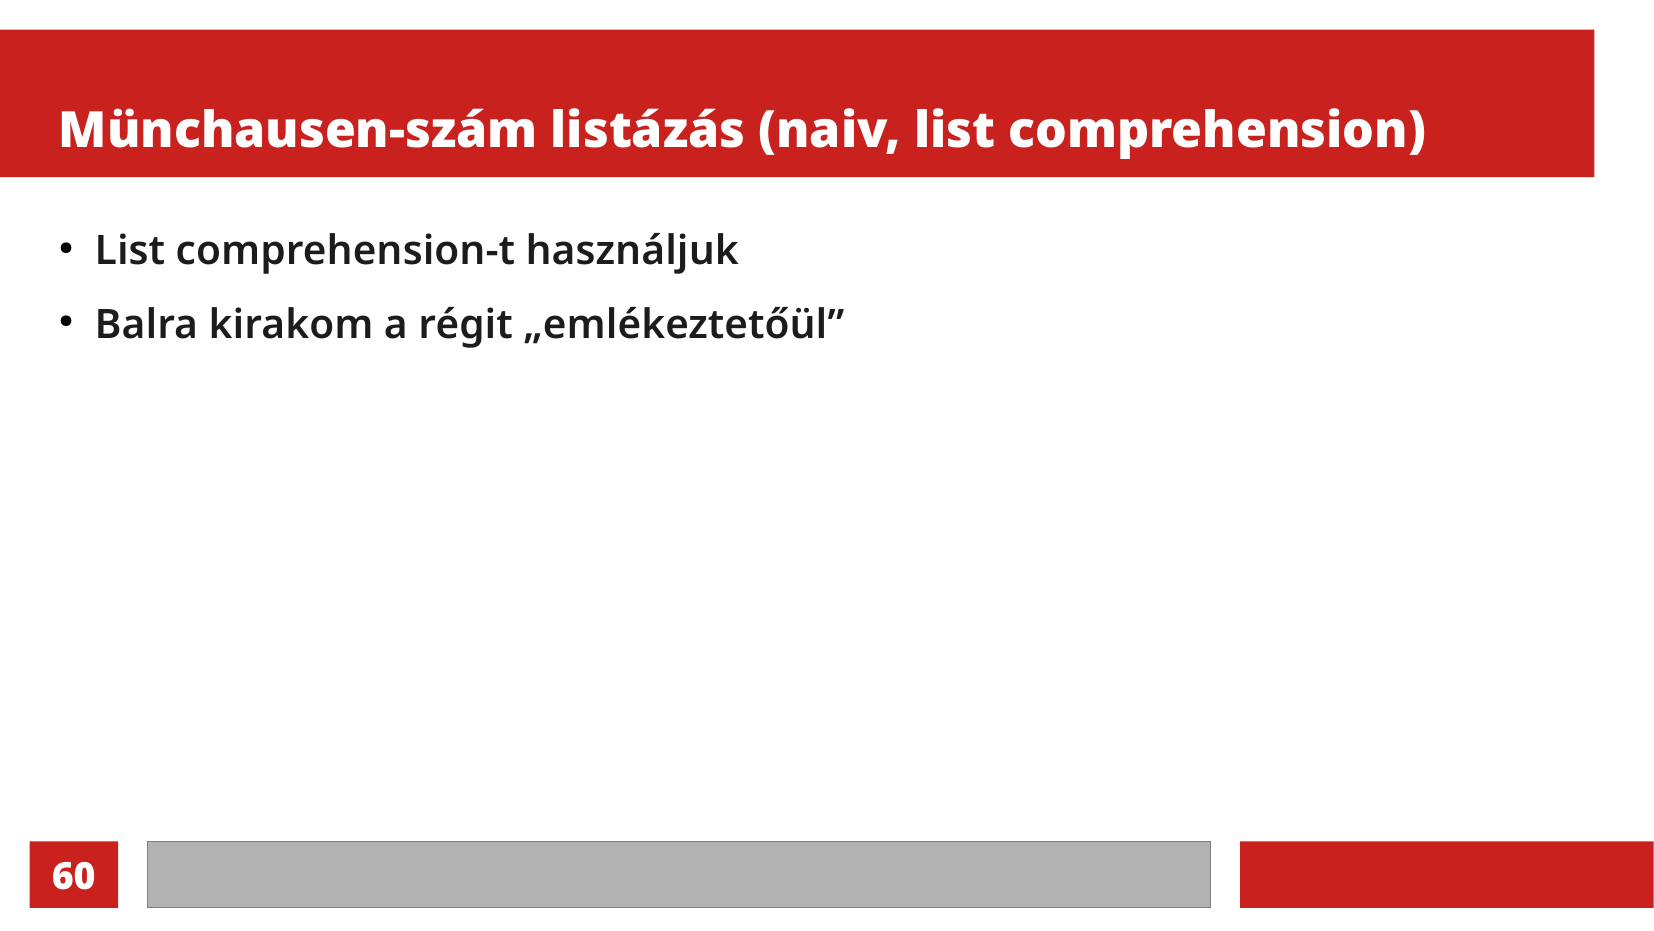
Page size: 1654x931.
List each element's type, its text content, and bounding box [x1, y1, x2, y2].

list List comprehension-t használjuk Balra kirakom a régit „emlékeztetőül” [59, 221, 1565, 502]
title Münchausen-szám listázás (naiv, list comprehension) [59, 44, 1595, 163]
